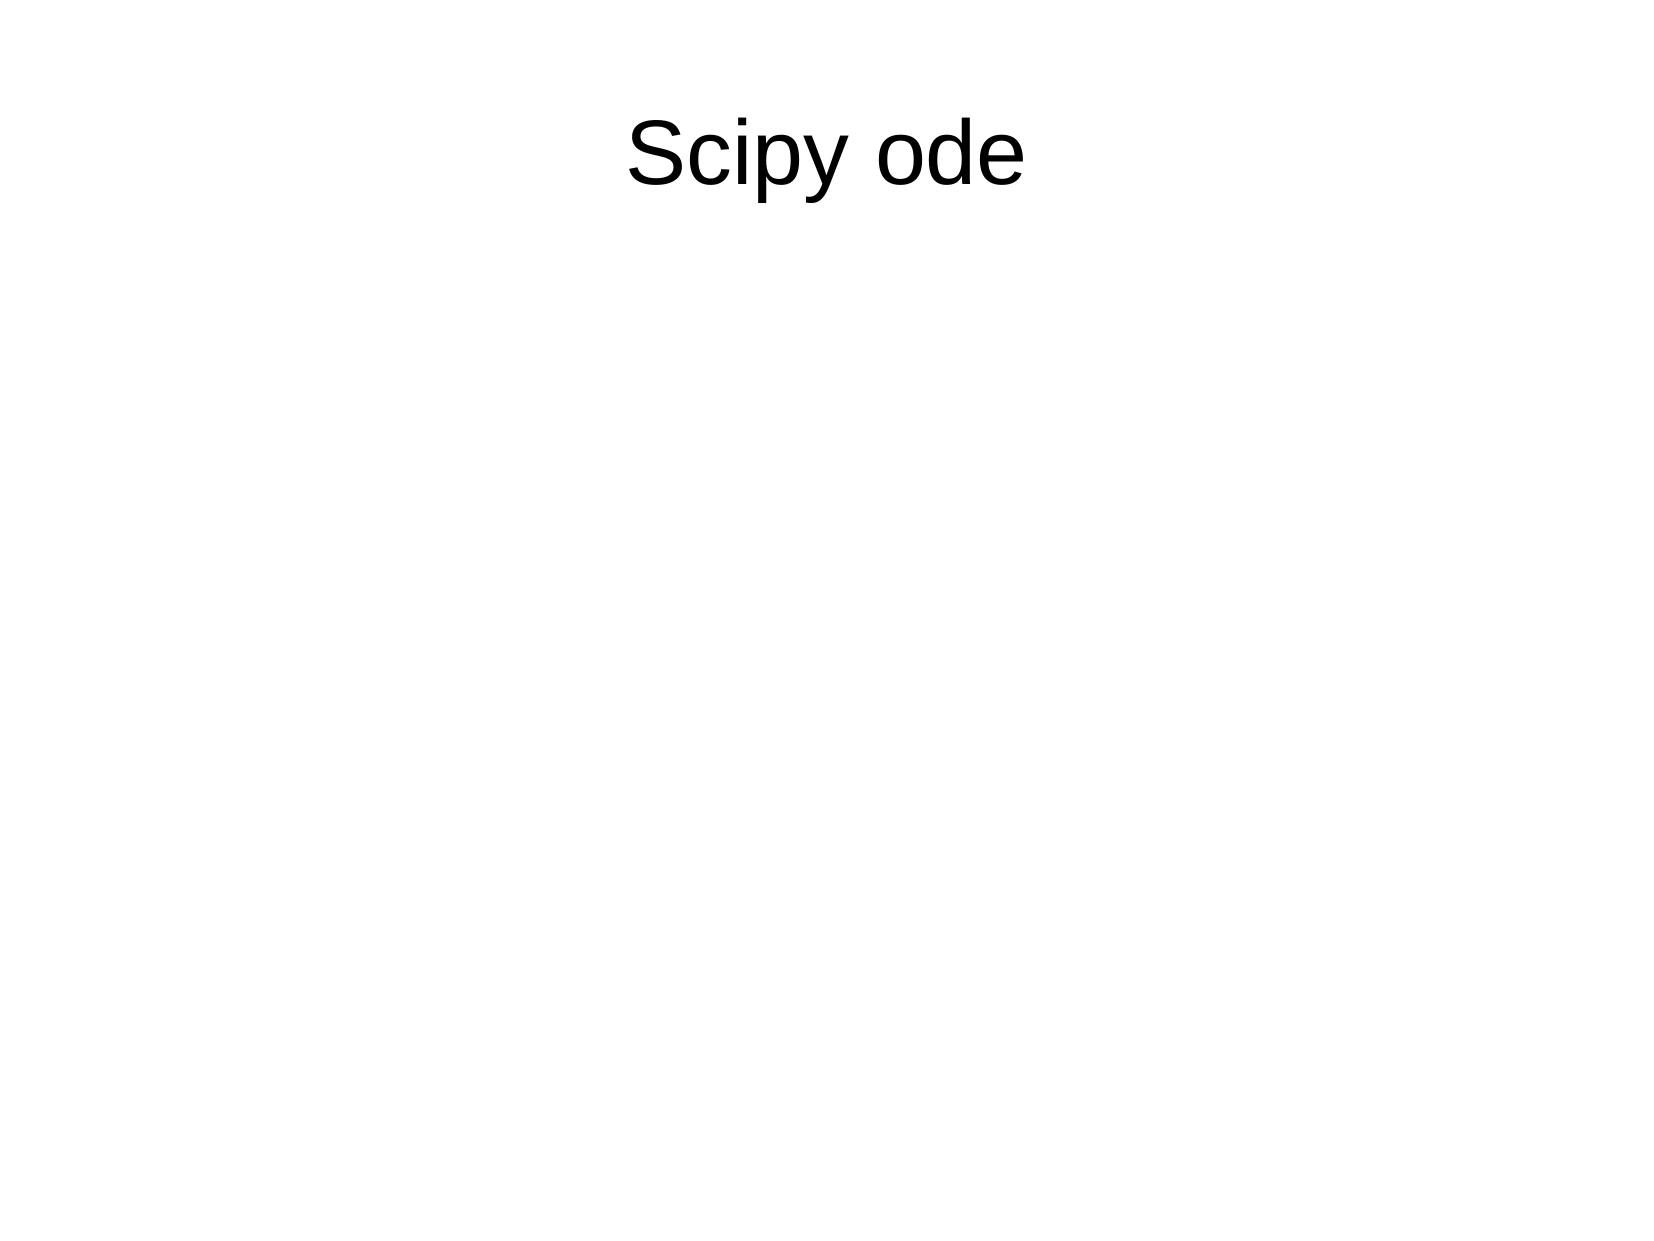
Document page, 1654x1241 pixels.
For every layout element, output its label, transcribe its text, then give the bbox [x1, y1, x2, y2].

title Scipy ode [82, 49, 1571, 257]
